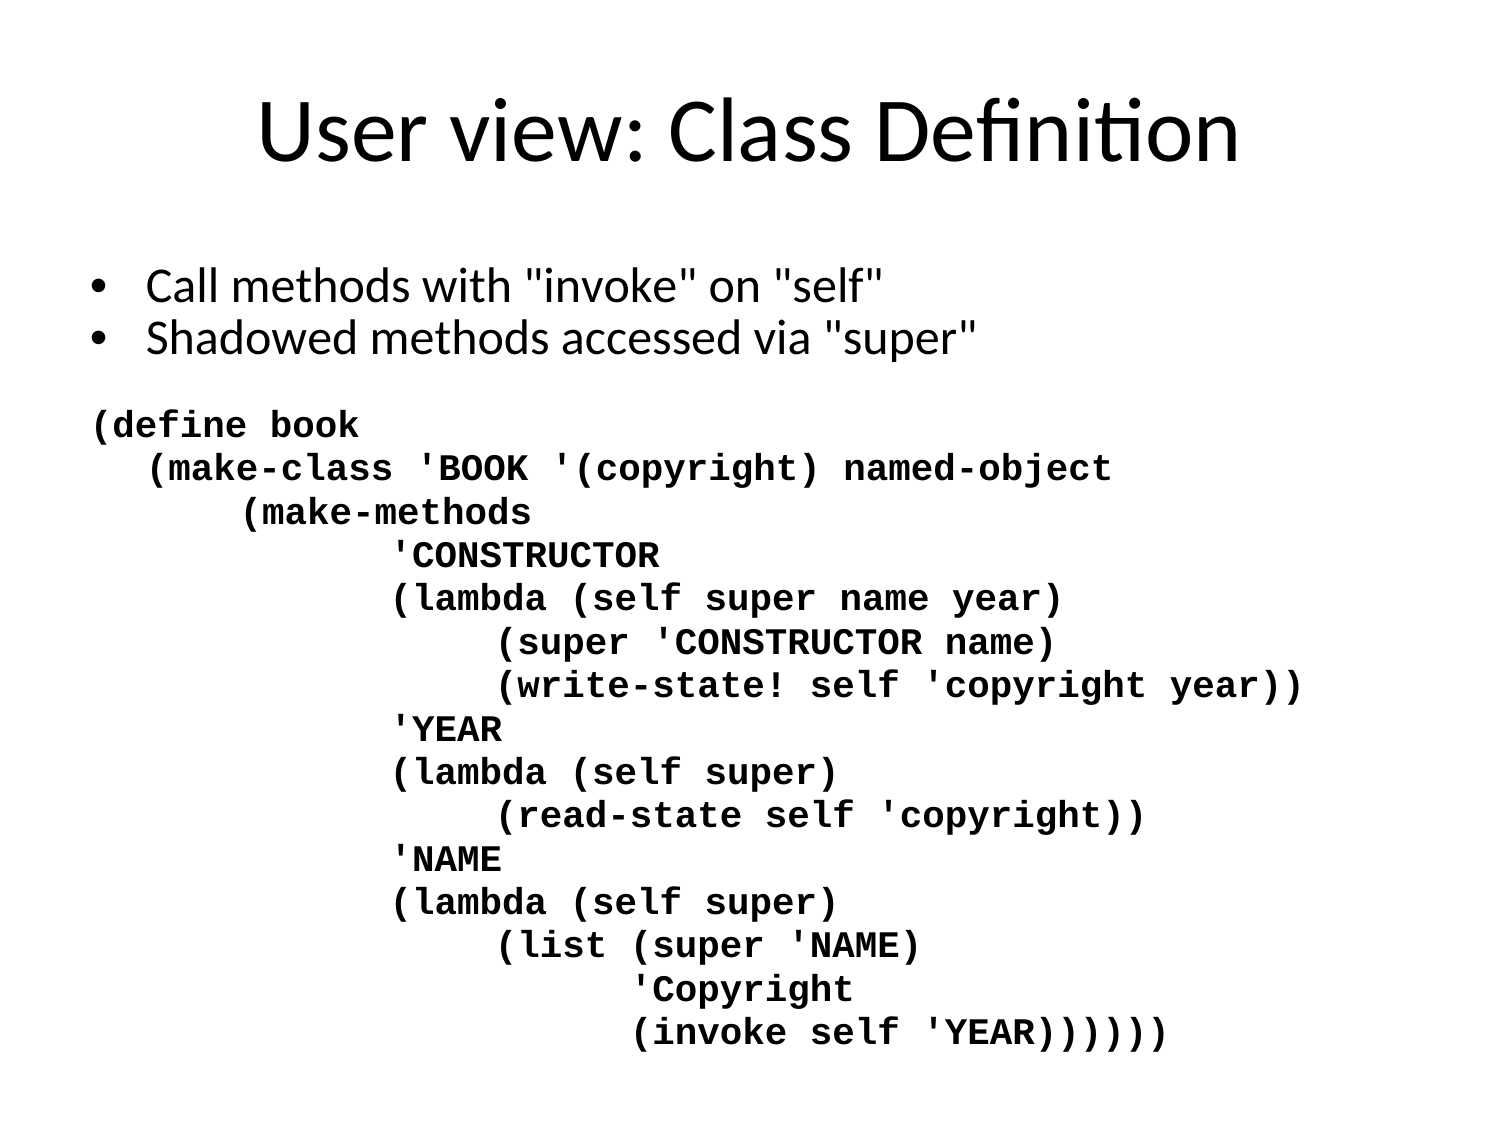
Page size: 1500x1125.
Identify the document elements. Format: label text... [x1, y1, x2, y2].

list Call methods with "invoke" on "self" Shadowed methods accessed via "super" (define book (make-class 'BOOK '(copyright) named-object (make-methods 'CONSTRUCTOR (lambda (self super name year) (super 'CONSTRUCTOR name) (write-state! self 'copyright year)) 'YEAR (lambda (self super) (read-state self 'copyright)) 'NAME (lambda (self super) (list (super 'NAME) 'Copyright (invoke self 'YEAR)))))) [74, 262, 1463, 1125]
title User view: Class Definition [75, 45, 1426, 233]
